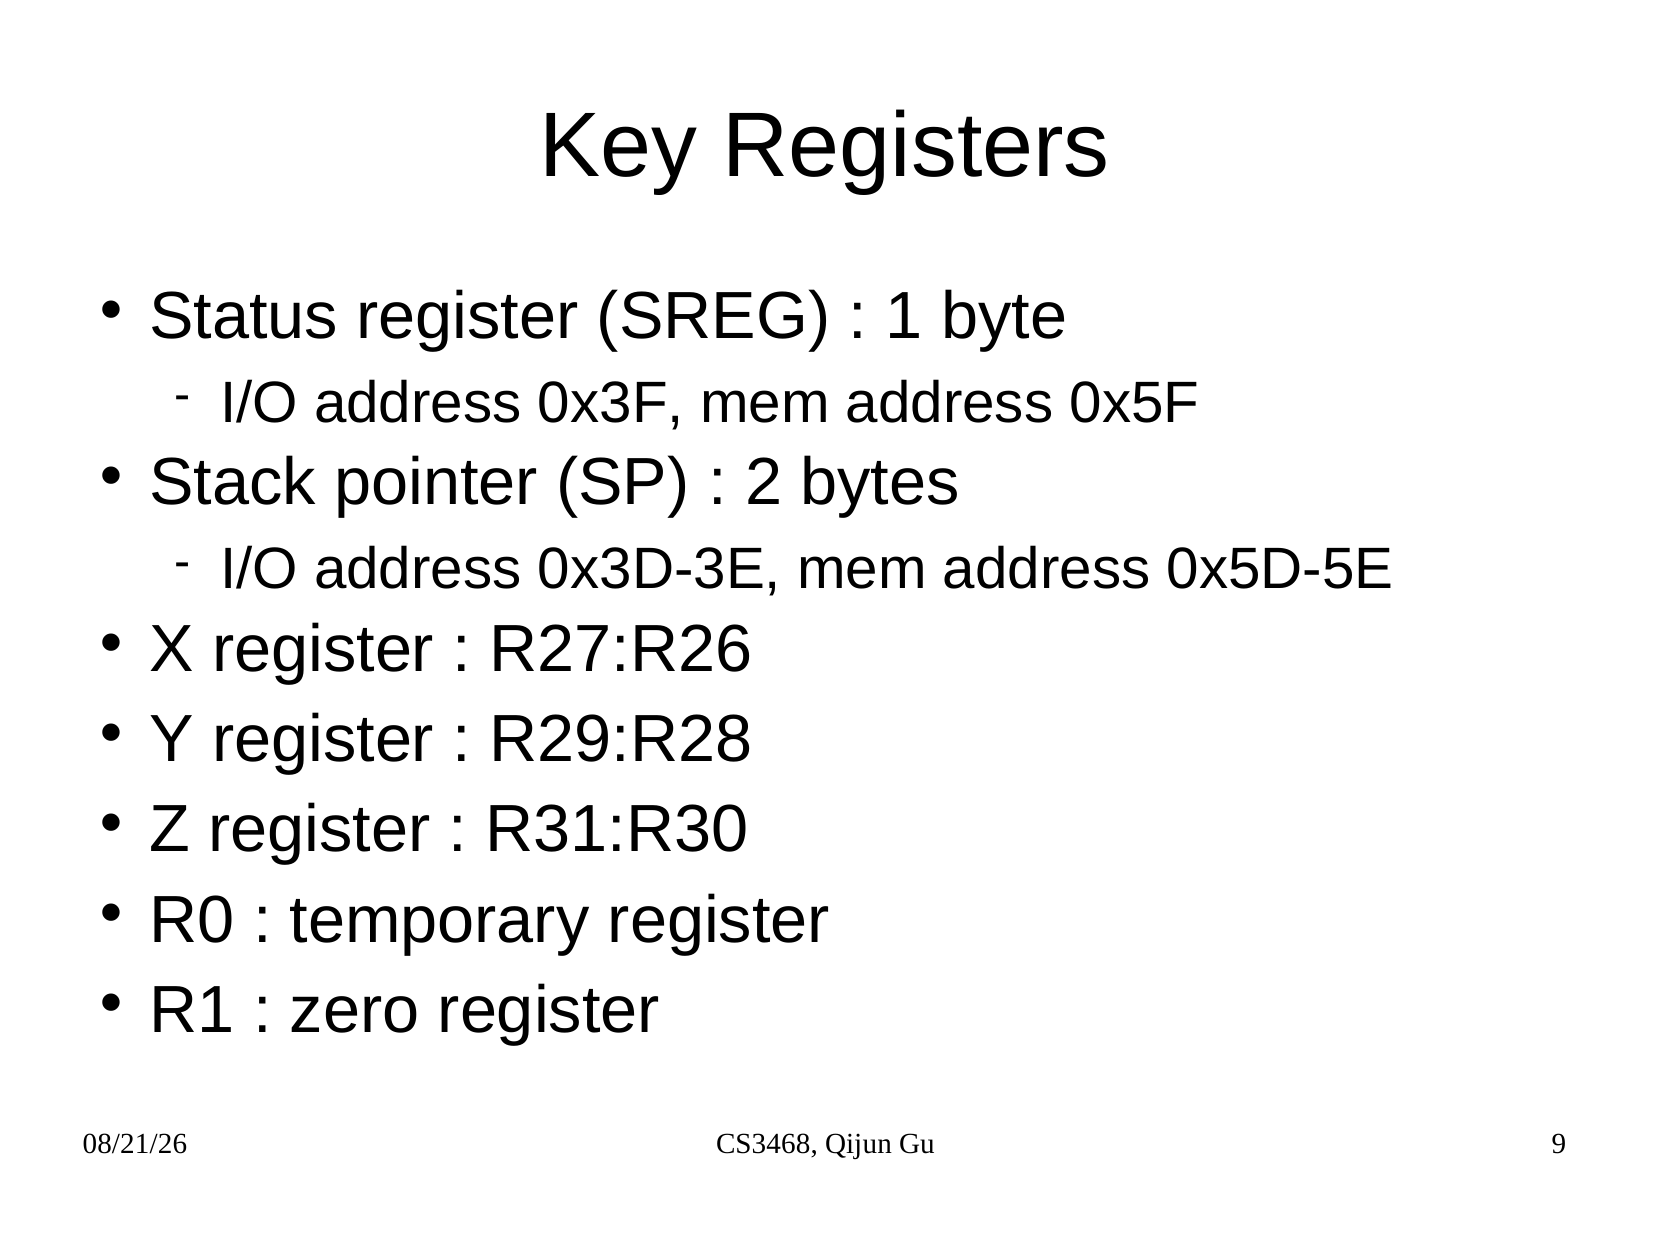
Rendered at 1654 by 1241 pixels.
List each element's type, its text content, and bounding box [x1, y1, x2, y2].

title Key Registers [82, 56, 1568, 246]
list Status register (SREG) : 1 byte I/O address 0x3F, mem address 0x5F Stack pointer (SP) : 2 bytes I/O address 0x3D-3E, mem address 0x5D-5E X register : R27:R26 Y register : R29:R28 Z register : R31:R30 R0 : temporary register R1 : zero register [82, 290, 1568, 1094]
